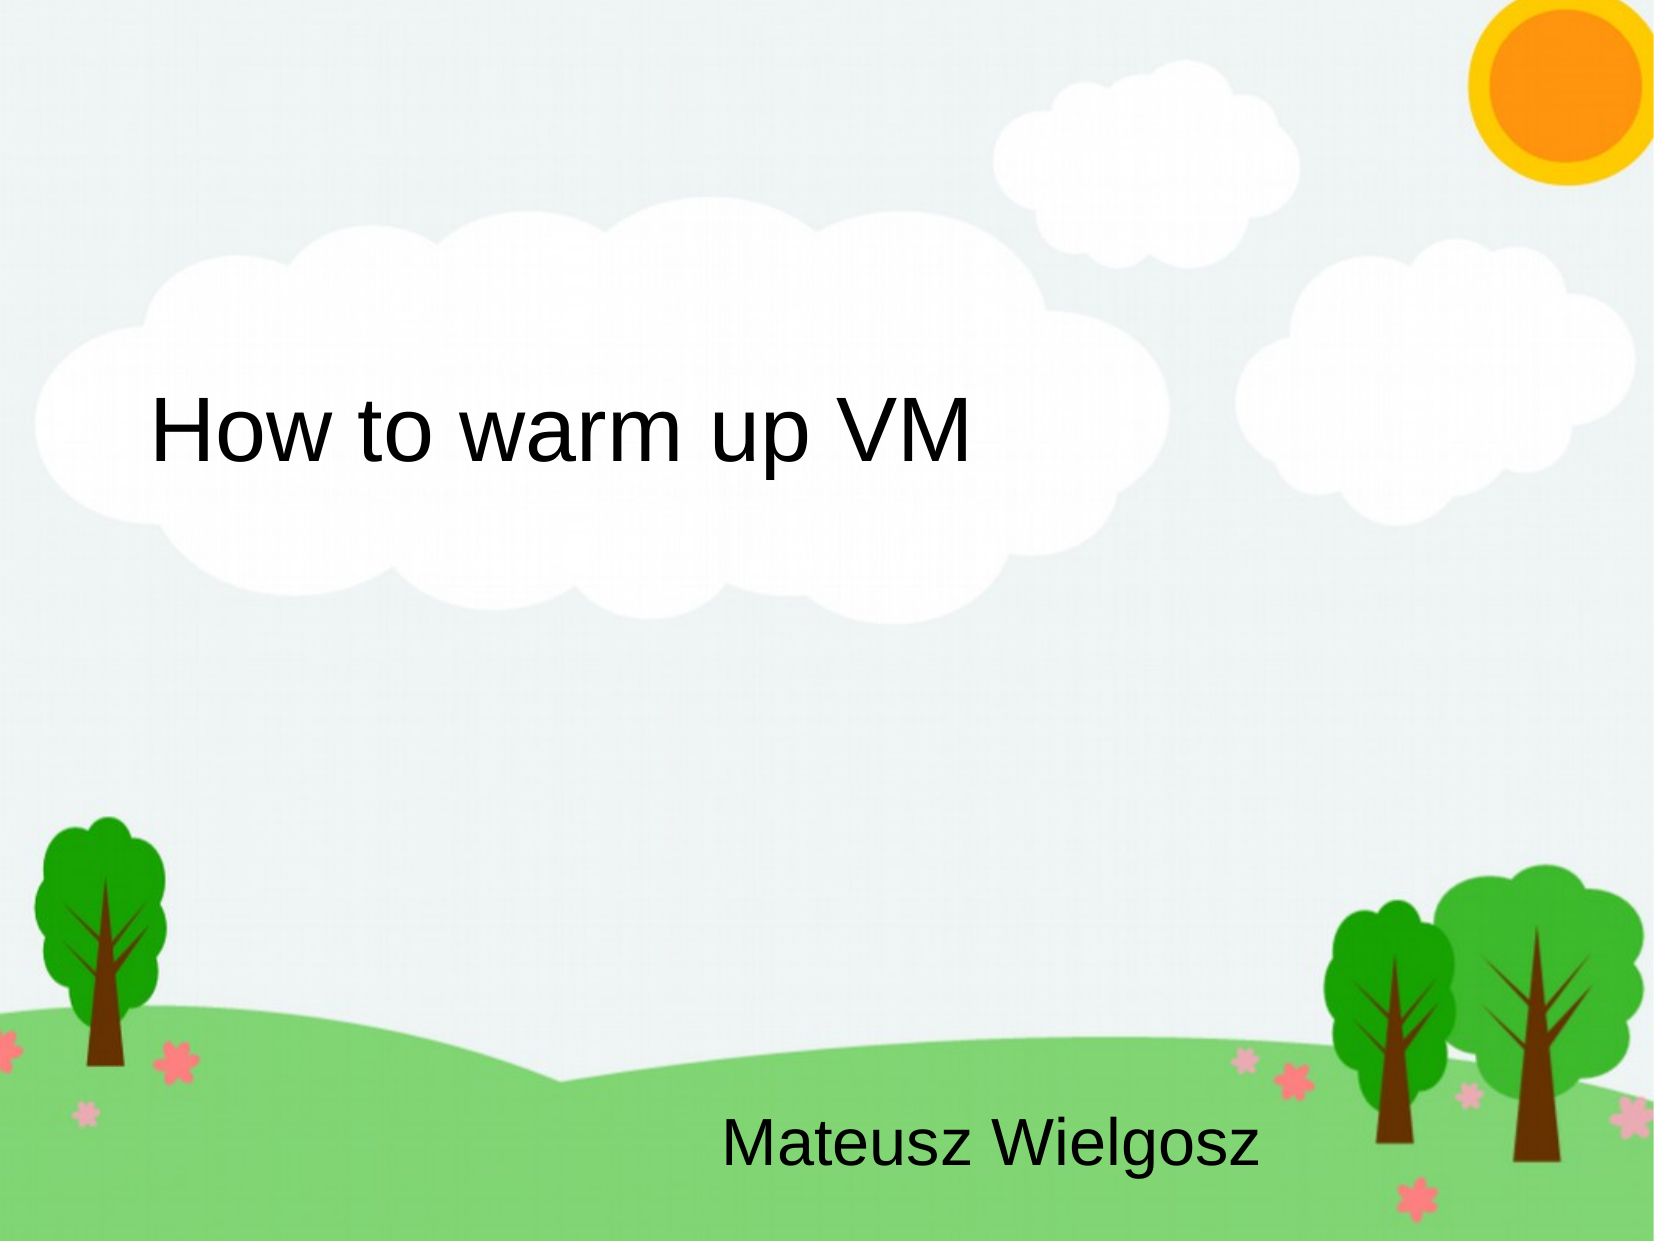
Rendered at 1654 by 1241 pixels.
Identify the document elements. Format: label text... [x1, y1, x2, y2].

title How to warm up VM [47, 283, 1512, 577]
picture [0, 0, 1654, 1241]
subtitle Mateusz Wielgosz [566, 1062, 1418, 1223]
